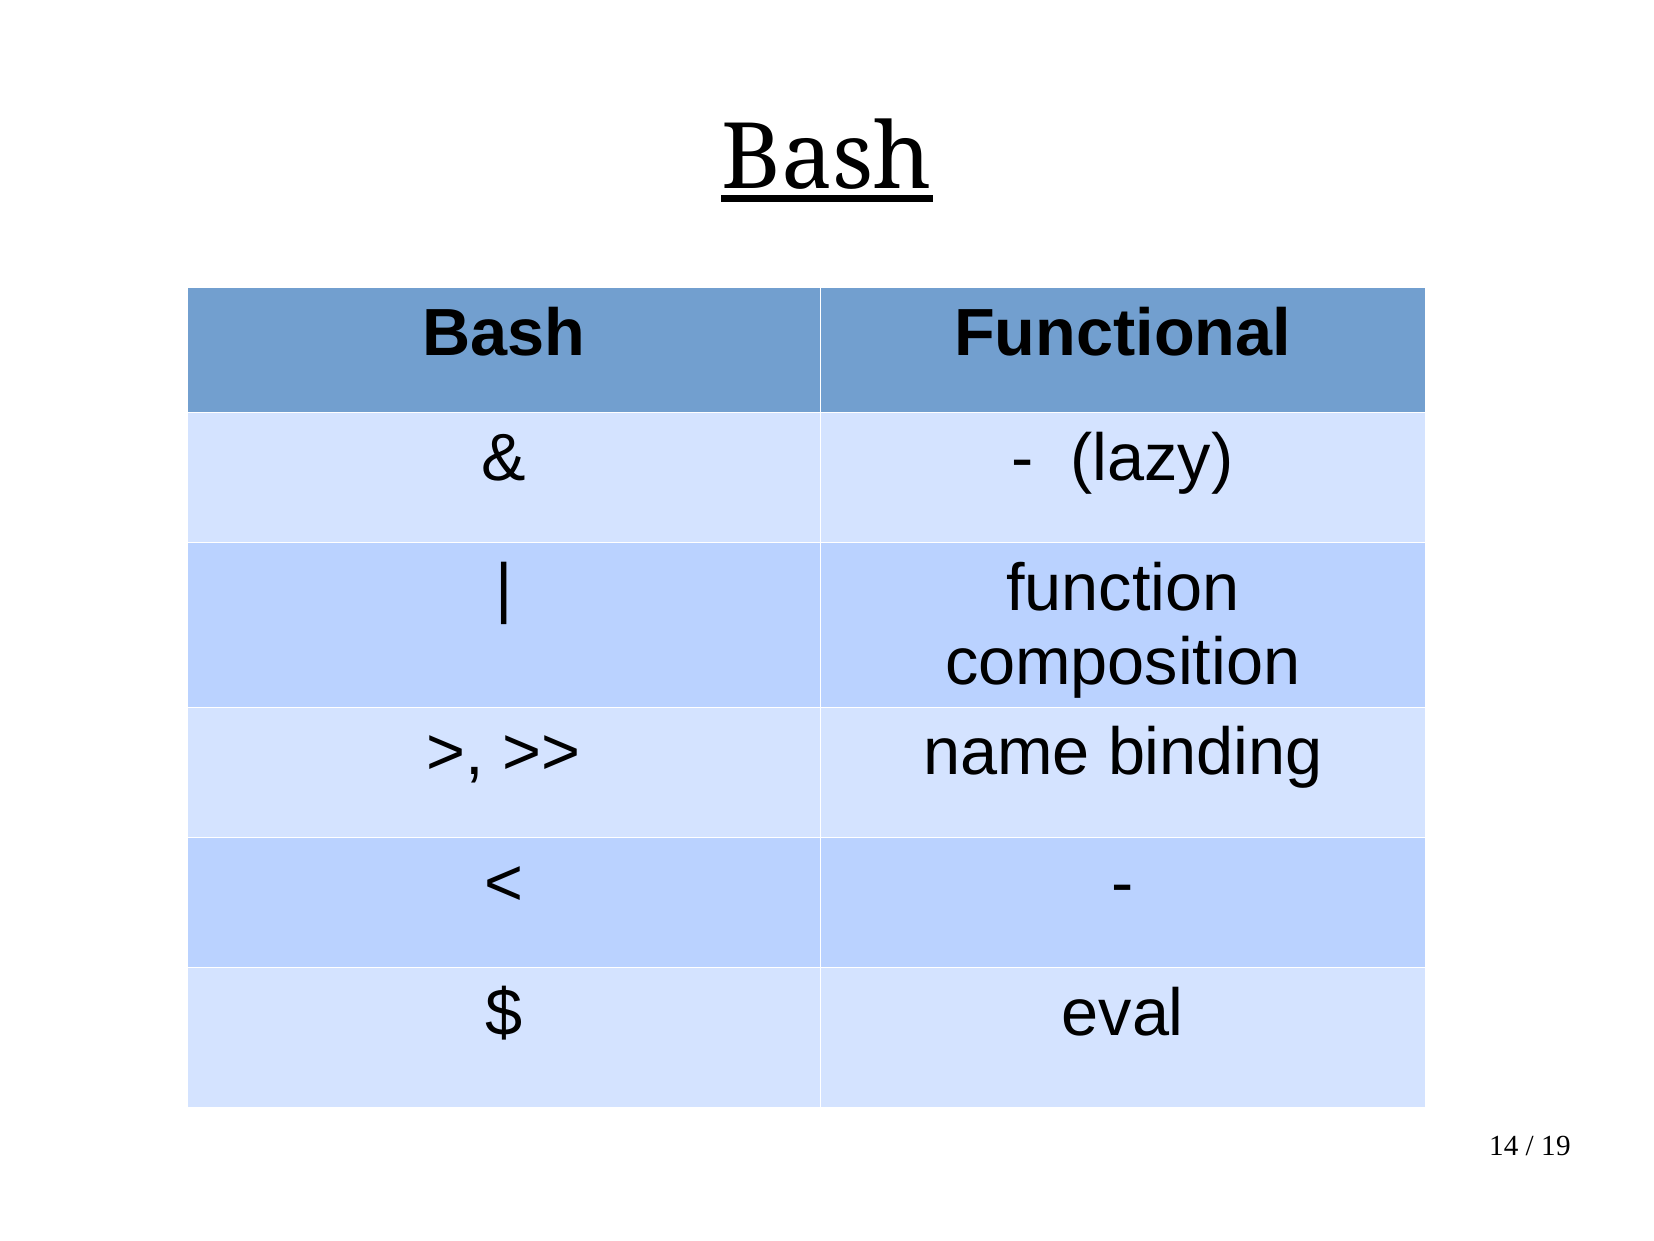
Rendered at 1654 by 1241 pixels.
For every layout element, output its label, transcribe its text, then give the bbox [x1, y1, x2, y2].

table_header Bash [188, 288, 820, 412]
table_cell >, >> [188, 708, 820, 837]
table_cell function composition [821, 543, 1425, 707]
table_cell & [188, 413, 820, 542]
table_cell < [188, 838, 820, 967]
table_cell name binding [821, 708, 1425, 837]
table_cell eval [821, 968, 1425, 1107]
table_cell - [821, 838, 1425, 967]
table_cell - (lazy) [821, 413, 1425, 542]
title Bash [82, 49, 1571, 257]
table_cell $ [188, 968, 820, 1107]
table_header Functional [821, 288, 1425, 412]
table_cell | [188, 543, 820, 707]
